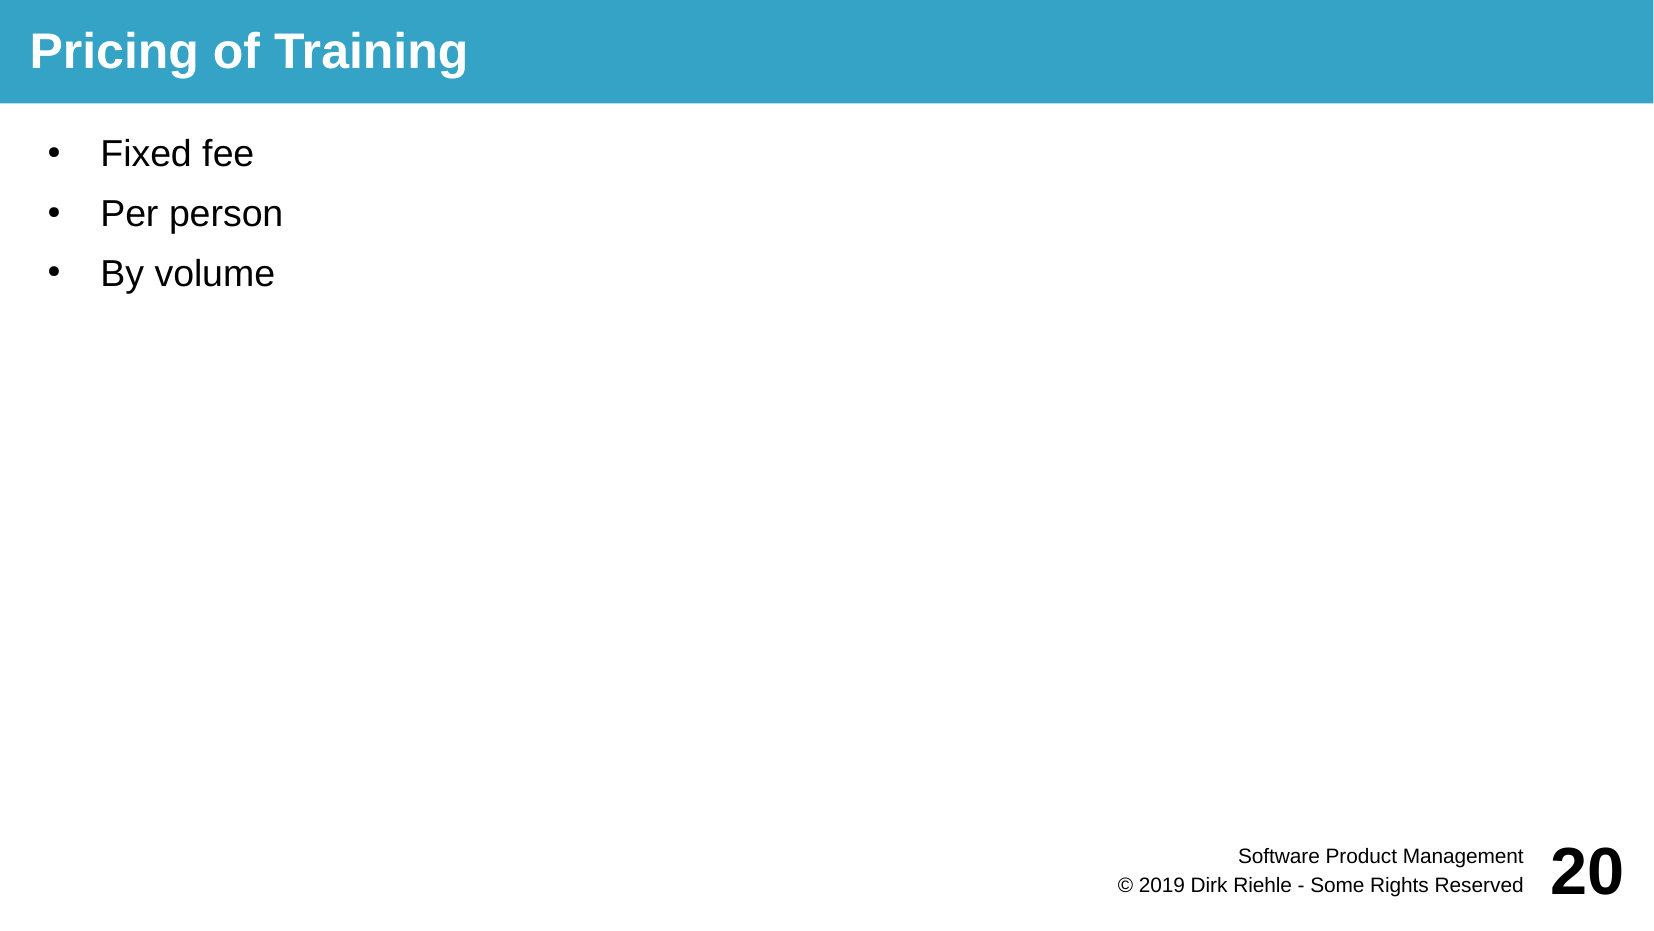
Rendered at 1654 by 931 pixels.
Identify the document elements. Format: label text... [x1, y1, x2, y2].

title Pricing of Training [0, 0, 1654, 104]
list Fixed fee Per person By volume [29, 132, 1625, 813]
